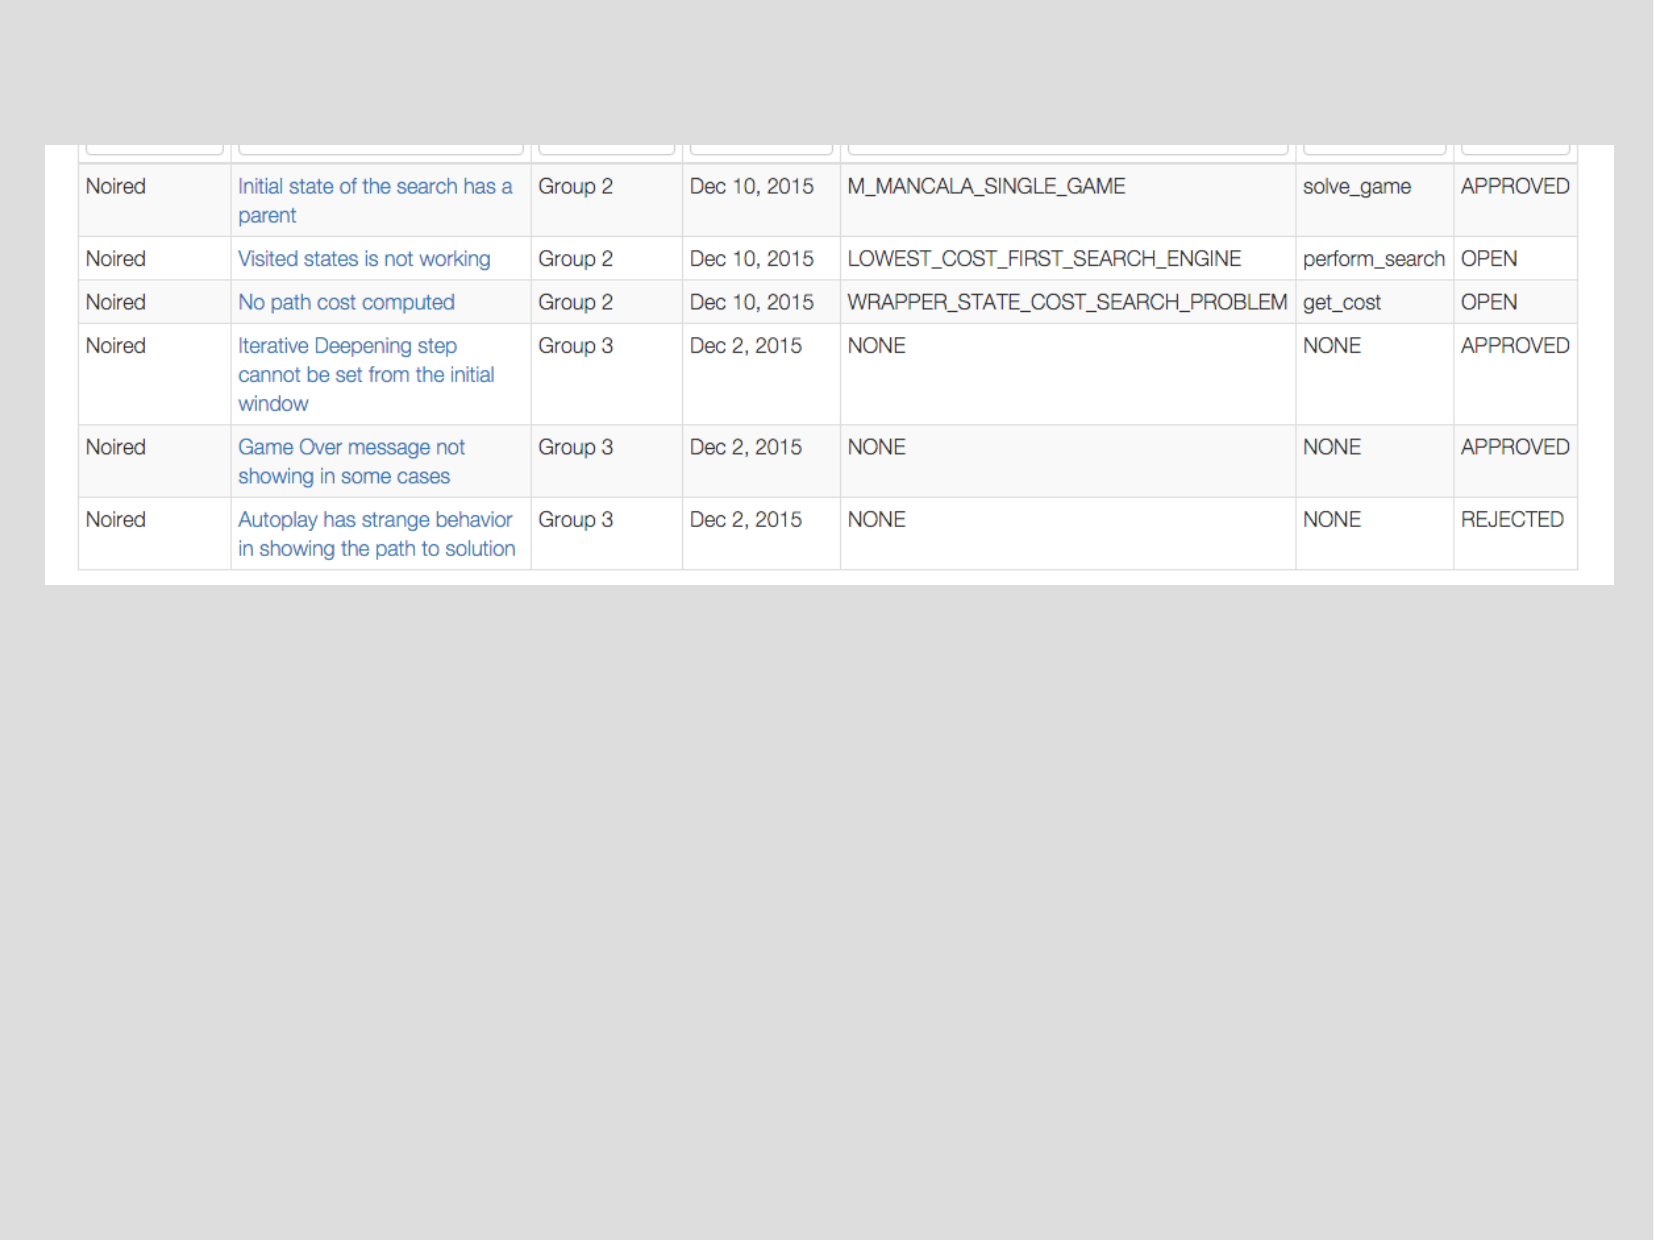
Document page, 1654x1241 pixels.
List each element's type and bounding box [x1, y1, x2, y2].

picture [45, 145, 1614, 586]
